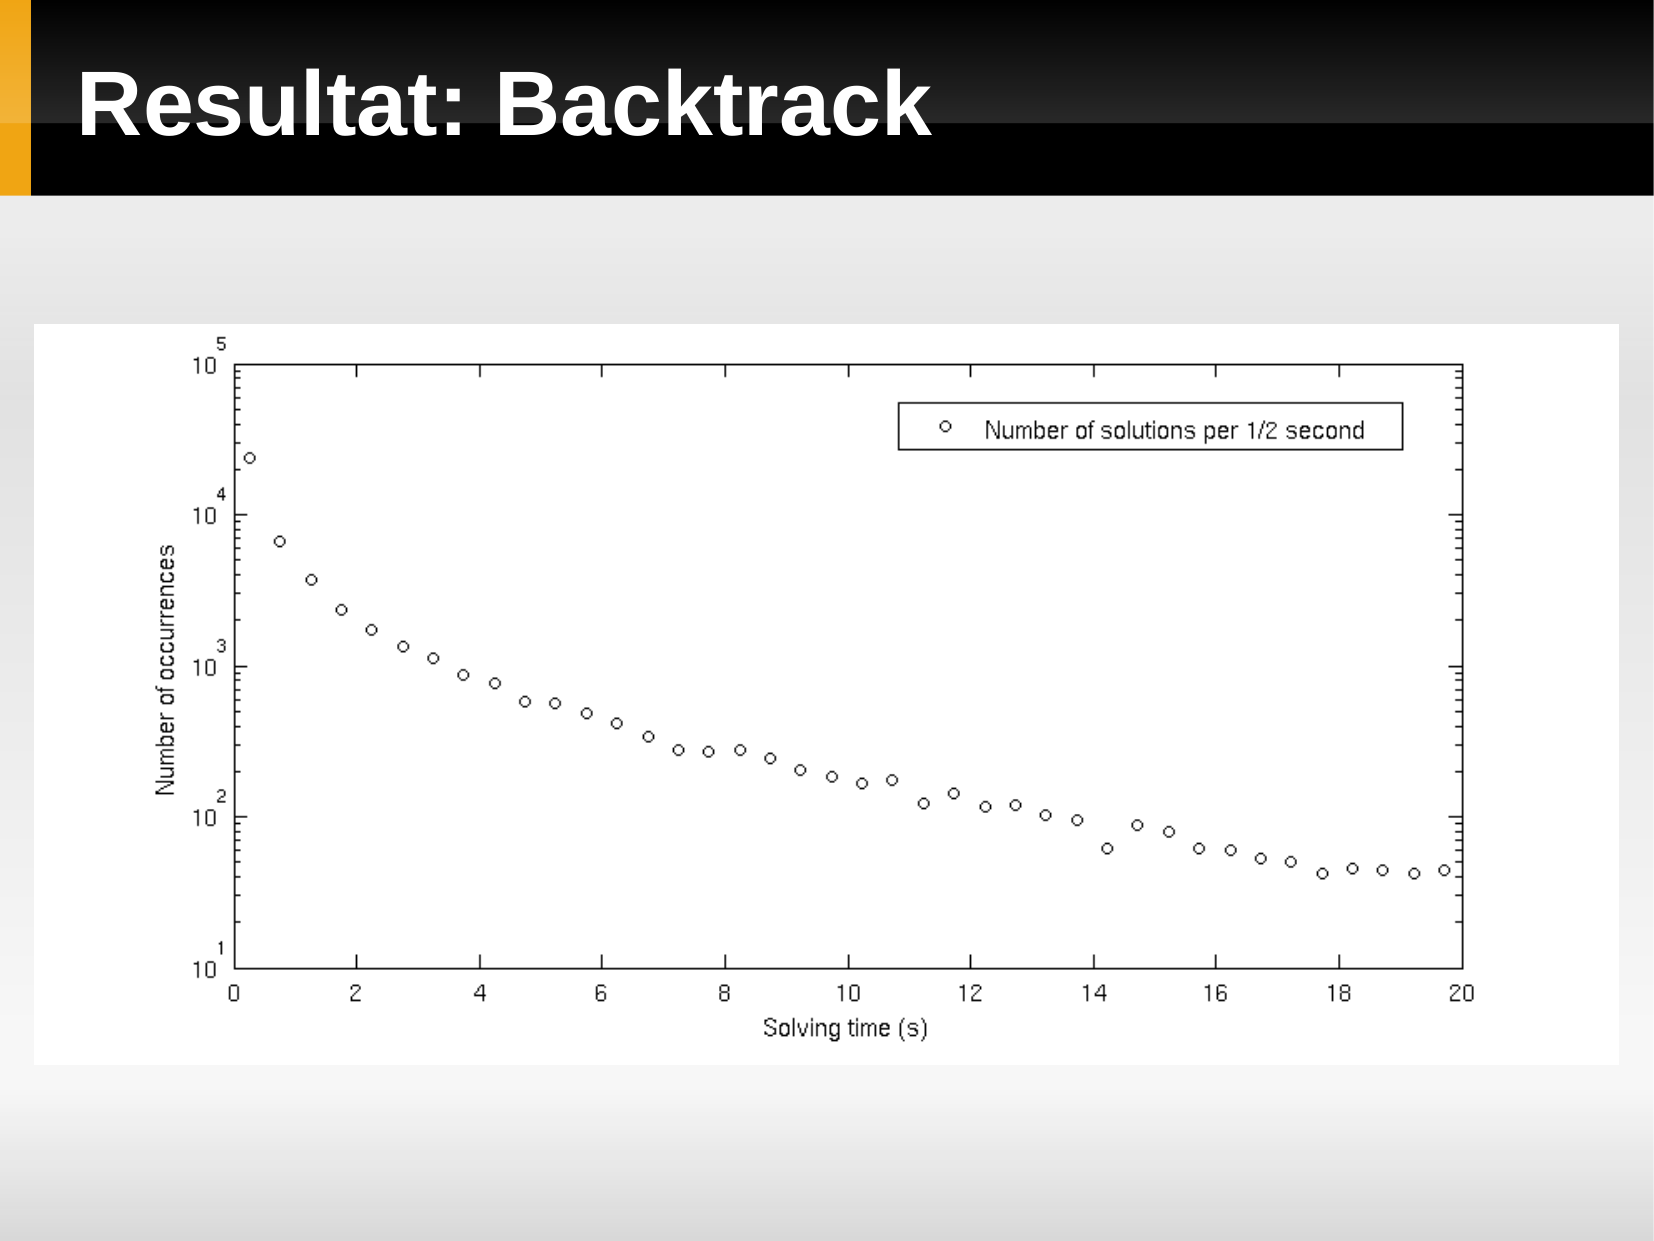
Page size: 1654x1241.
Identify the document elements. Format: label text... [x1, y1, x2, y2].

title Resultat: Backtrack [76, 7, 1565, 200]
picture [0, 0, 1654, 1241]
